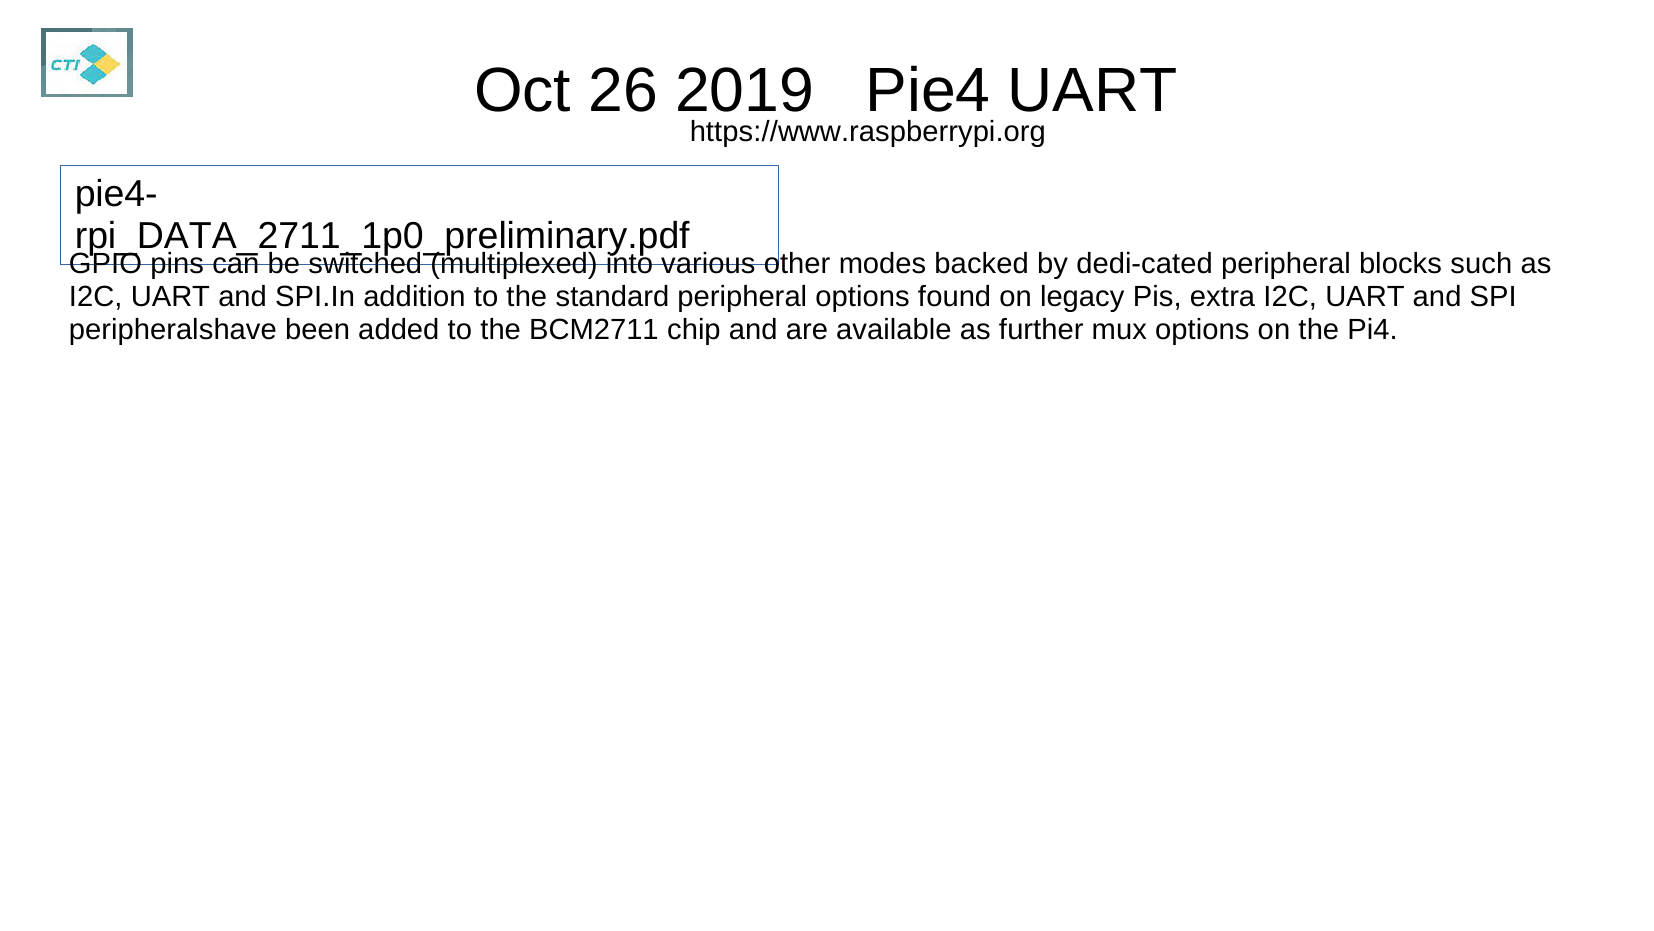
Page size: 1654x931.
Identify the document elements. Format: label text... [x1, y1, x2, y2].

picture [41, 28, 133, 97]
text_box GPIO pins can be switched (multiplexed) into various other modes backed by dedi-cated peripheral blocks such as I2C, UART and SPI.In addition to the standard peripheral options found on legacy Pis, extra I2C, UART and SPI peripheralshave been added to the BCM2711 chip and are available as further mux options on the Pi4. [54, 240, 1576, 356]
title Oct 26 2019 Pie4 UART [82, 10, 1571, 166]
text_box pie4-rpi_DATA_2711_1p0_preliminary.pdf [60, 165, 779, 226]
text_box https://www.raspberrypi.org [675, 108, 1066, 169]
